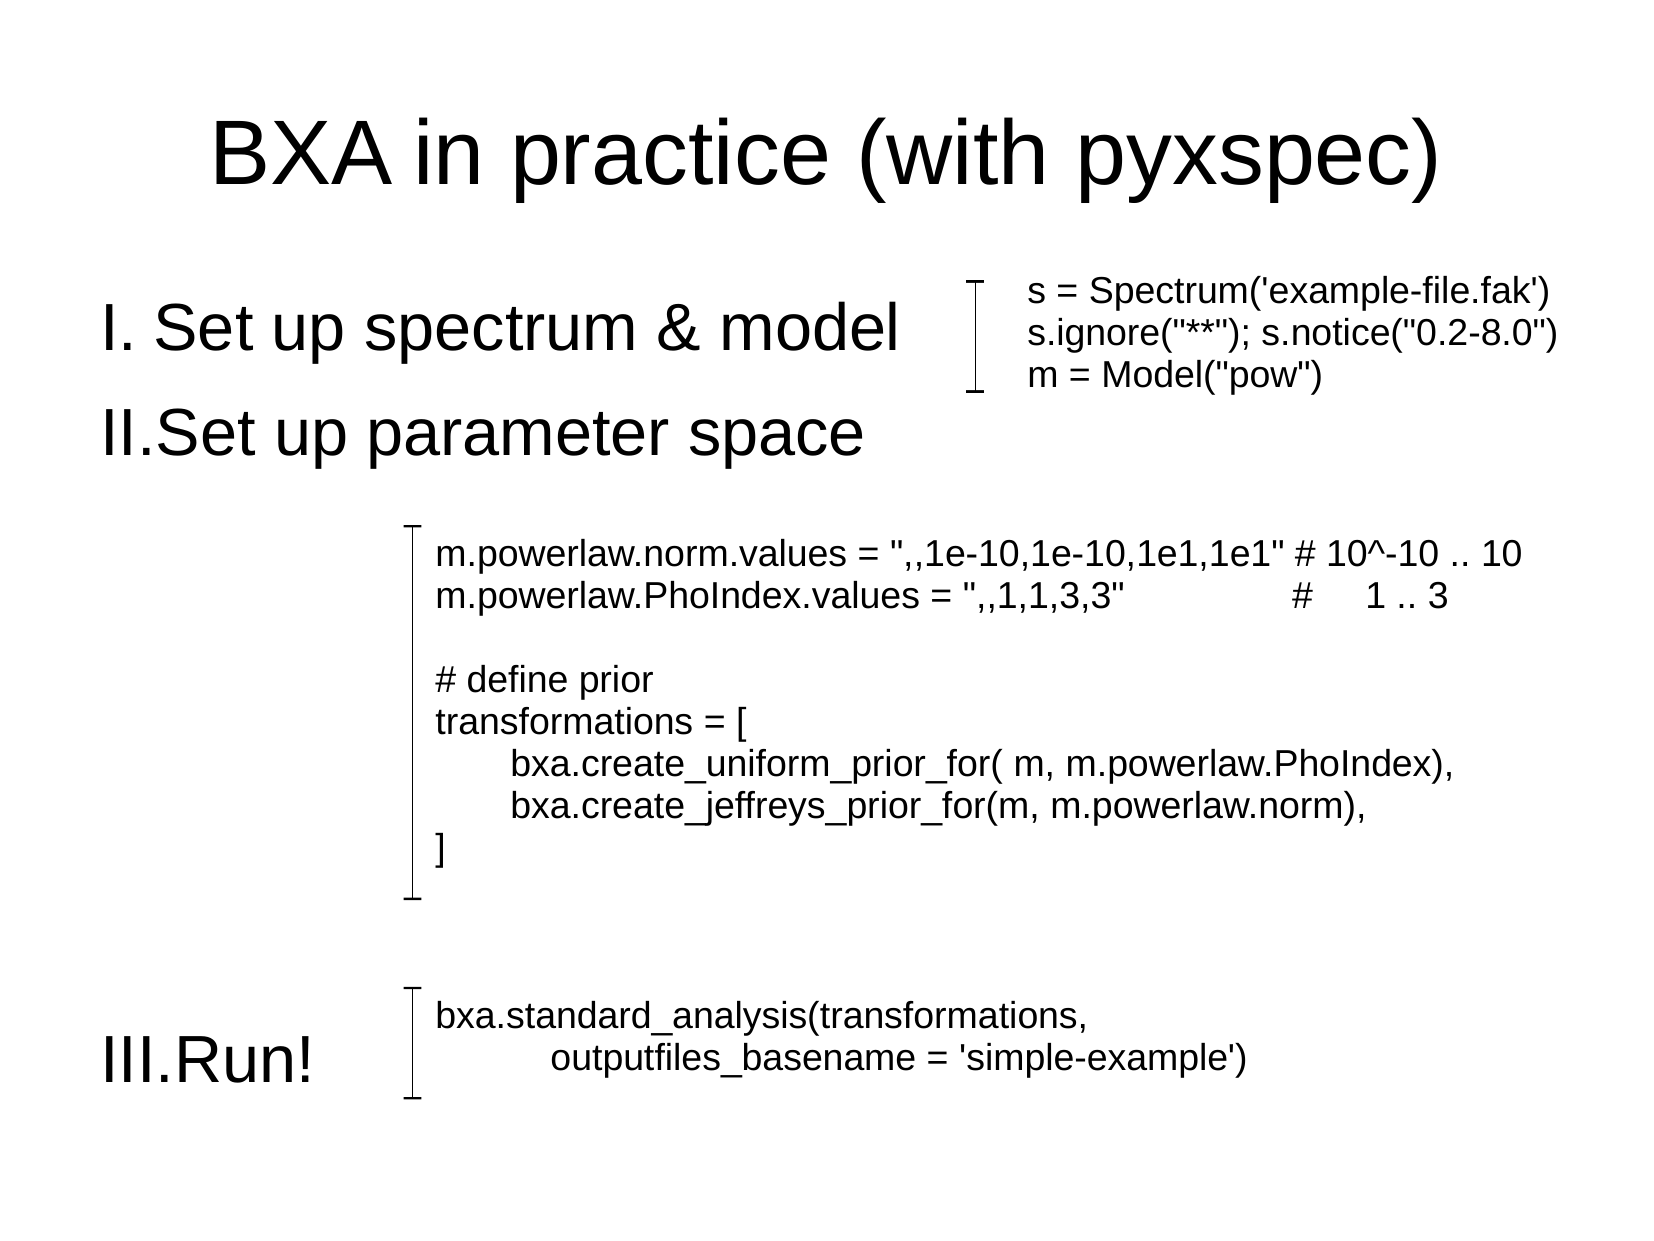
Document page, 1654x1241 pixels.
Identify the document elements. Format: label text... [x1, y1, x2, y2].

list Set up spectrum & model Set up parameter space Run! [413, 990, 1571, 1097]
list Set up spectrum & model Set up parameter space Run! [413, 528, 420, 897]
text_box s = Spectrum('example-file.fak') s.ignore("**"); s.notice("0.2-8.0") m = Model("pow") [1012, 262, 1612, 451]
text_box m.powerlaw.norm.values = ",,1e-10,1e-10,1e1,1e1" # 10^-10 .. 10 m.powerlaw.PhoIndex.values = ",,1,1,3,3" # 1 .. 3 # define prior transformations = [ bxa.create_uniform_prior_for( m, m.powerlaw.PhoIndex), bxa.create_jeffreys_prior_for(m, m.powerlaw.norm), ] bxa.standard_analysis(transformations, outputfiles_basename = 'simple-example') [420, 525, 1636, 1086]
list Set up spectrum & model Set up parameter space Run! [82, 290, 1571, 1097]
title BXA in practice (with pyxspec) [82, 49, 1571, 257]
